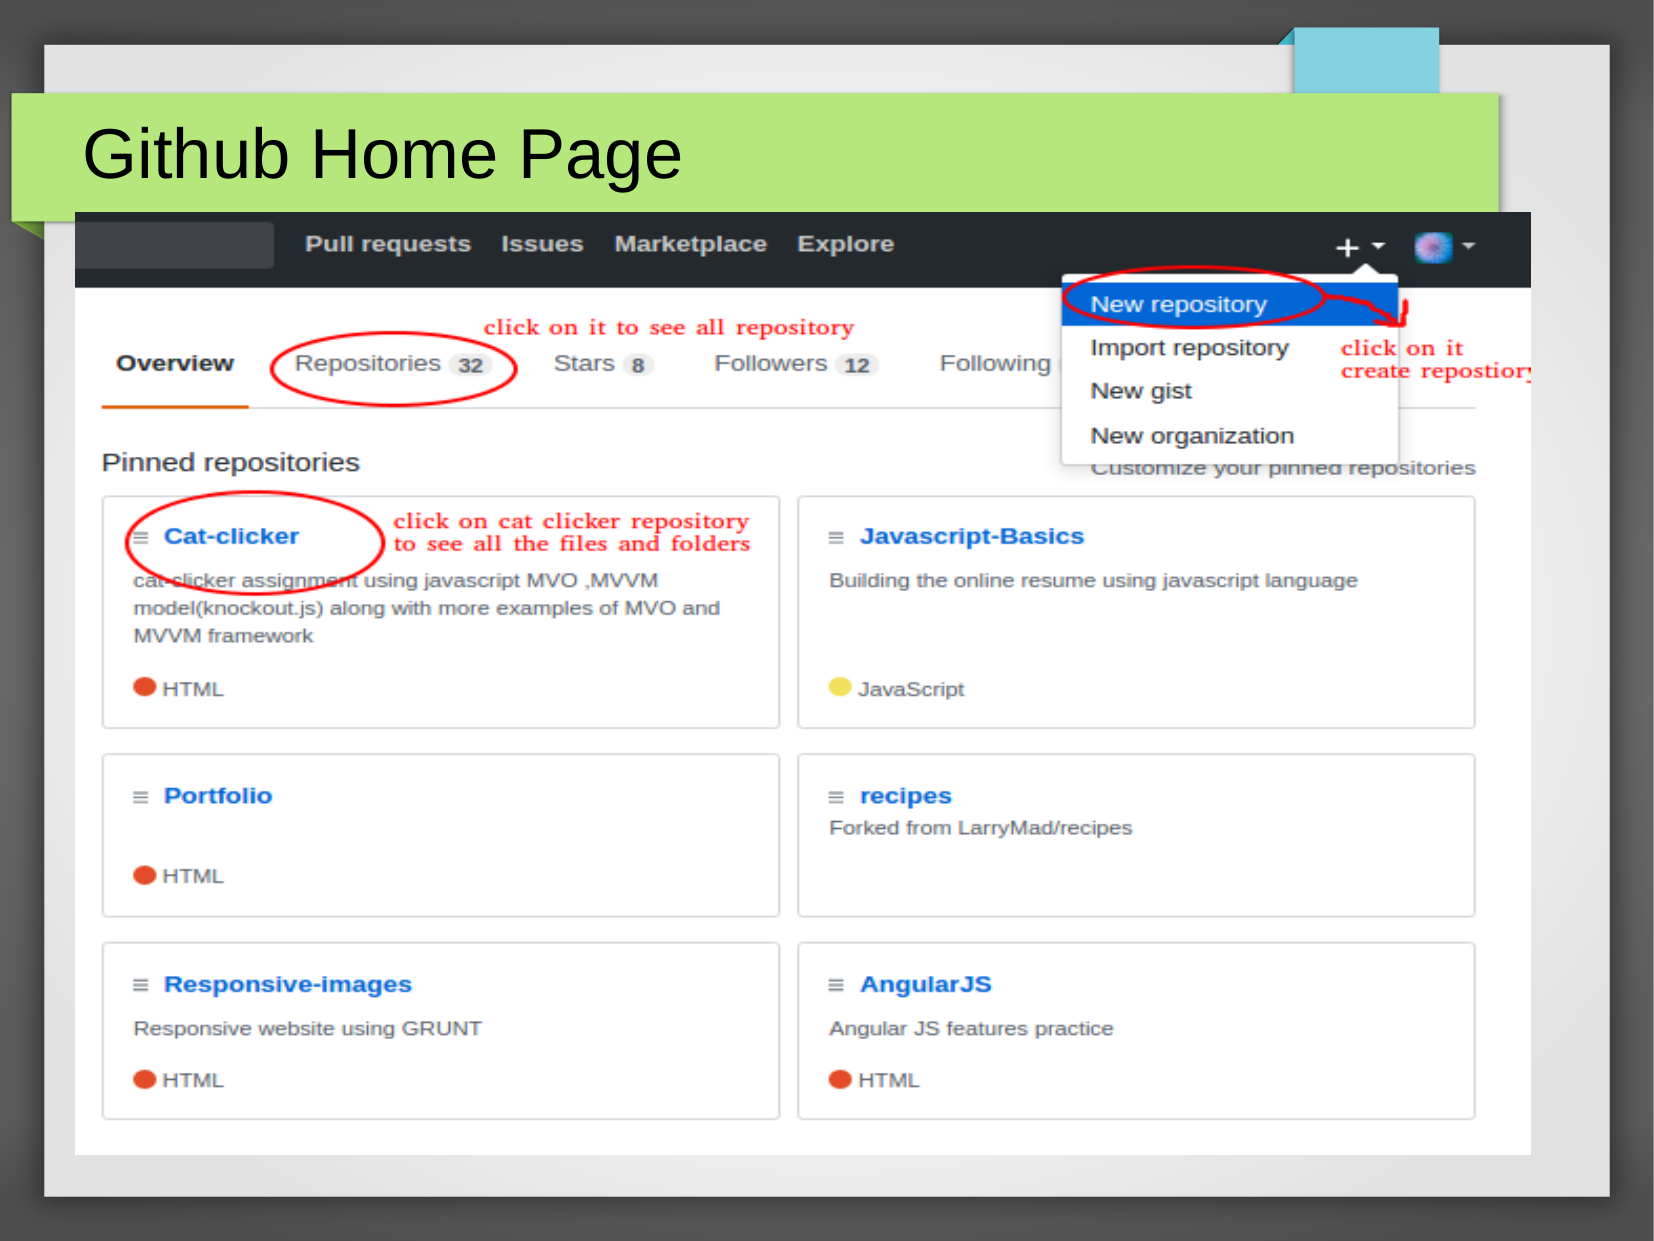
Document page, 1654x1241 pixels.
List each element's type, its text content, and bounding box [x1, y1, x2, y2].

title Github Home Page [82, 94, 1264, 212]
picture [0, 0, 1654, 1241]
